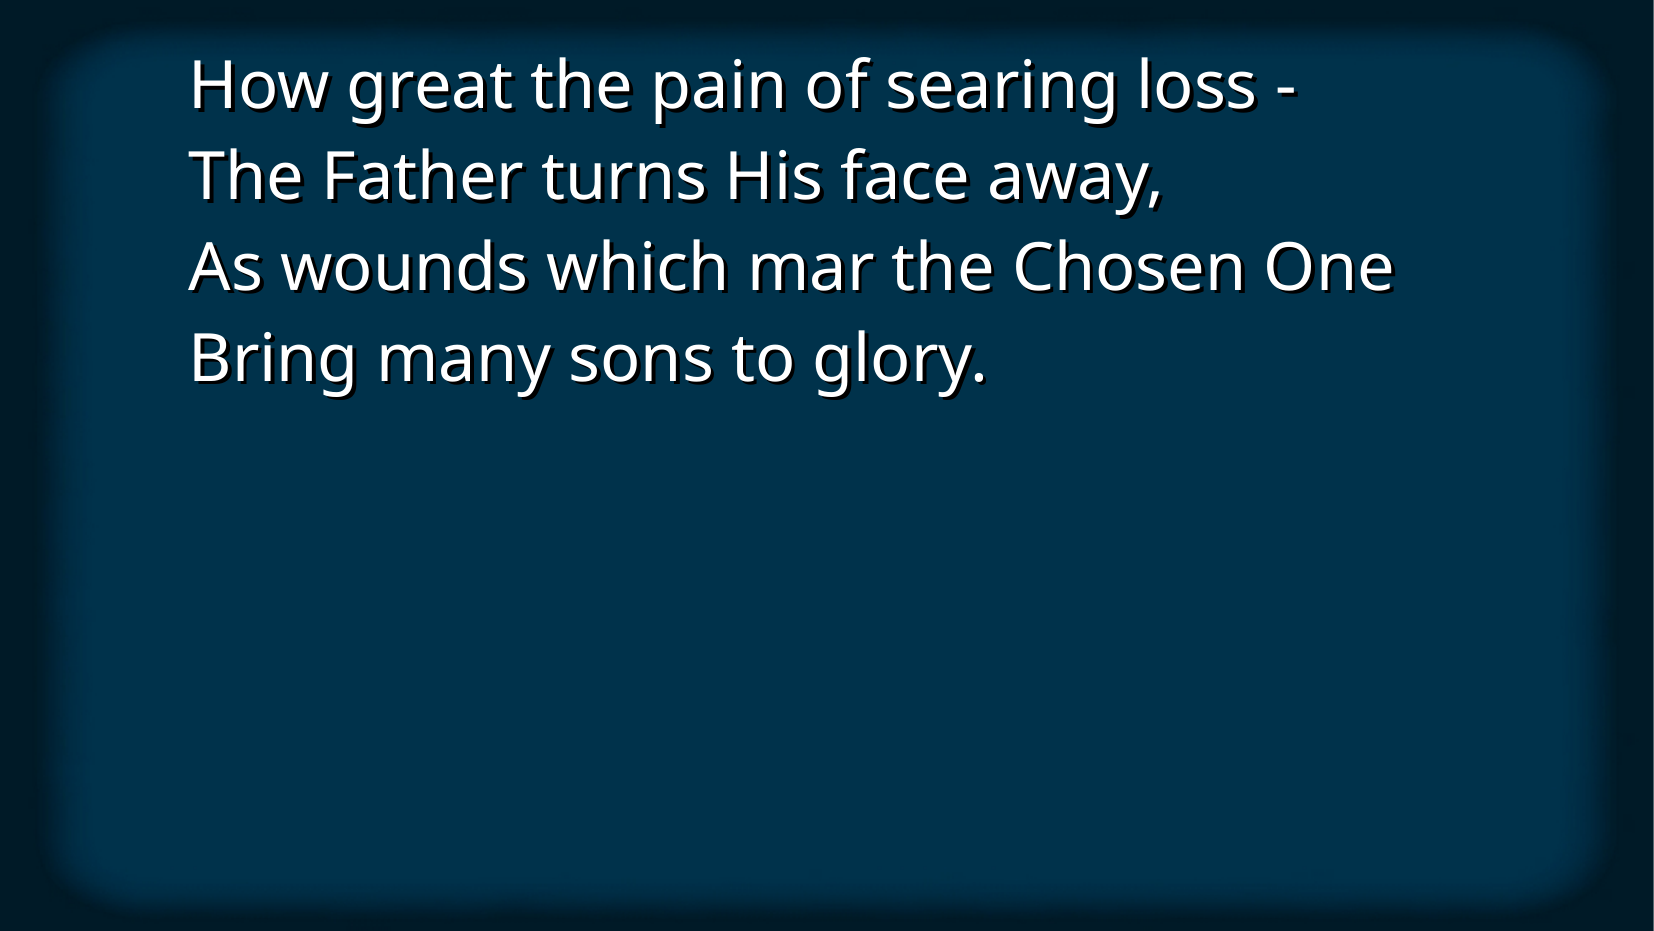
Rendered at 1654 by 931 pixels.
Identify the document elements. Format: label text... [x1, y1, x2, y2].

picture [0, 0, 1654, 931]
text_box How great the pain of searing loss - The Father turns His face away, As wounds which mar the Chosen One Bring many sons to glory. [105, 30, 1561, 400]
